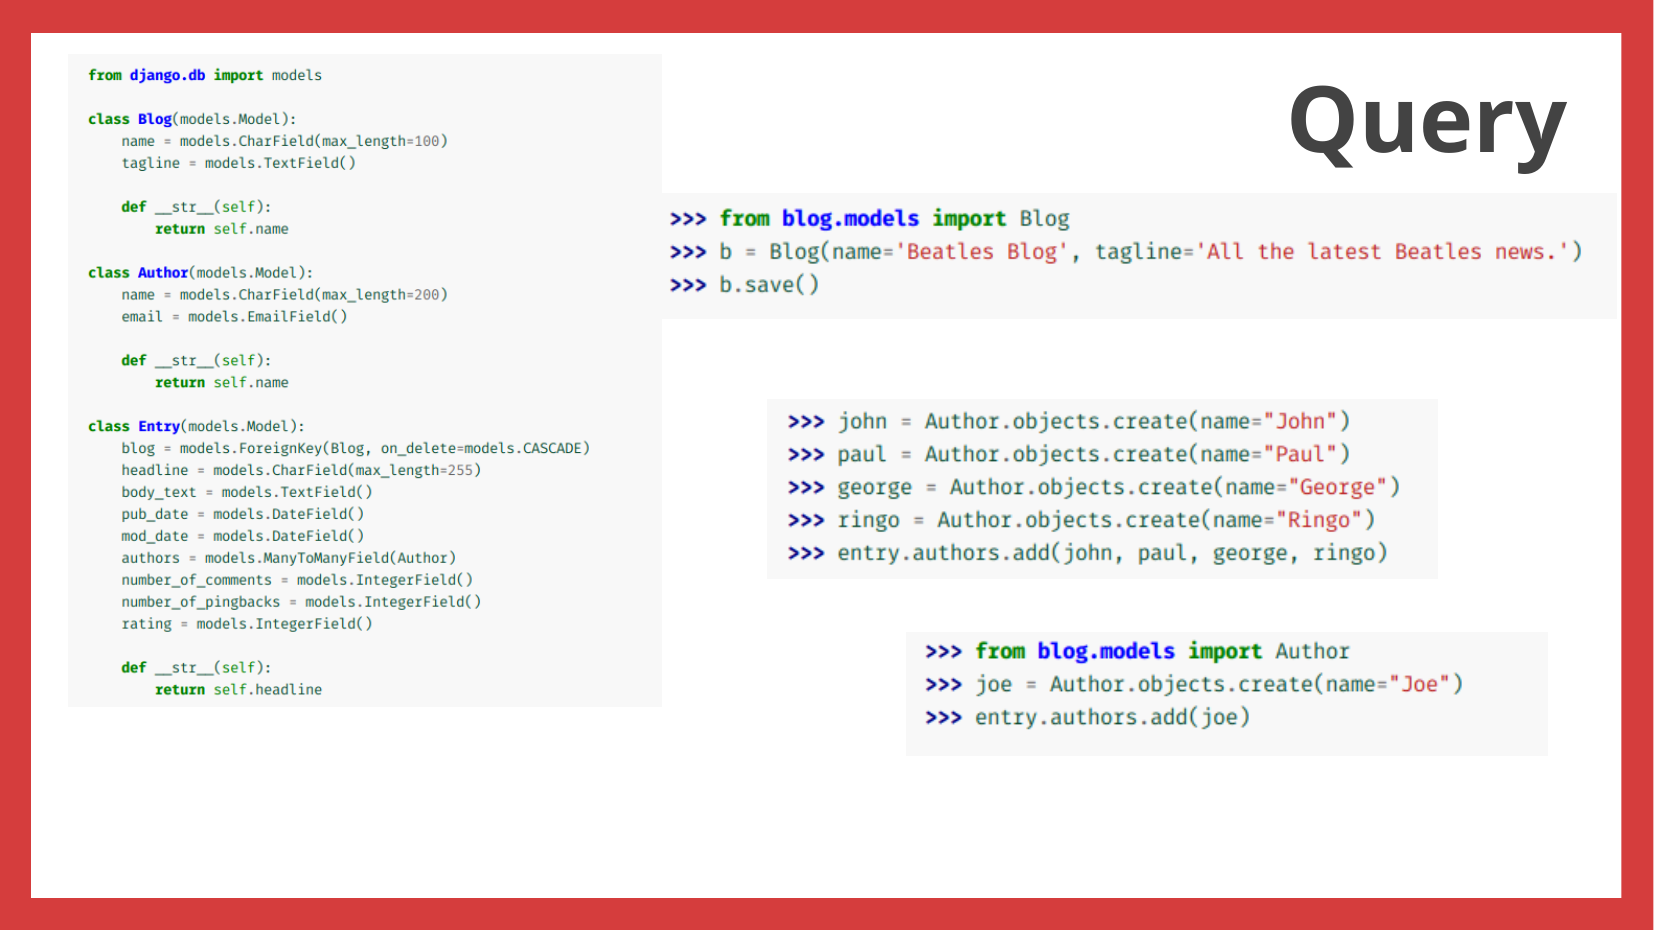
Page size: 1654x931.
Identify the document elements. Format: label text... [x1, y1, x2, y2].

picture [767, 399, 1438, 579]
title Query [1192, 31, 1583, 193]
picture [68, 54, 1617, 707]
picture [906, 632, 1548, 756]
